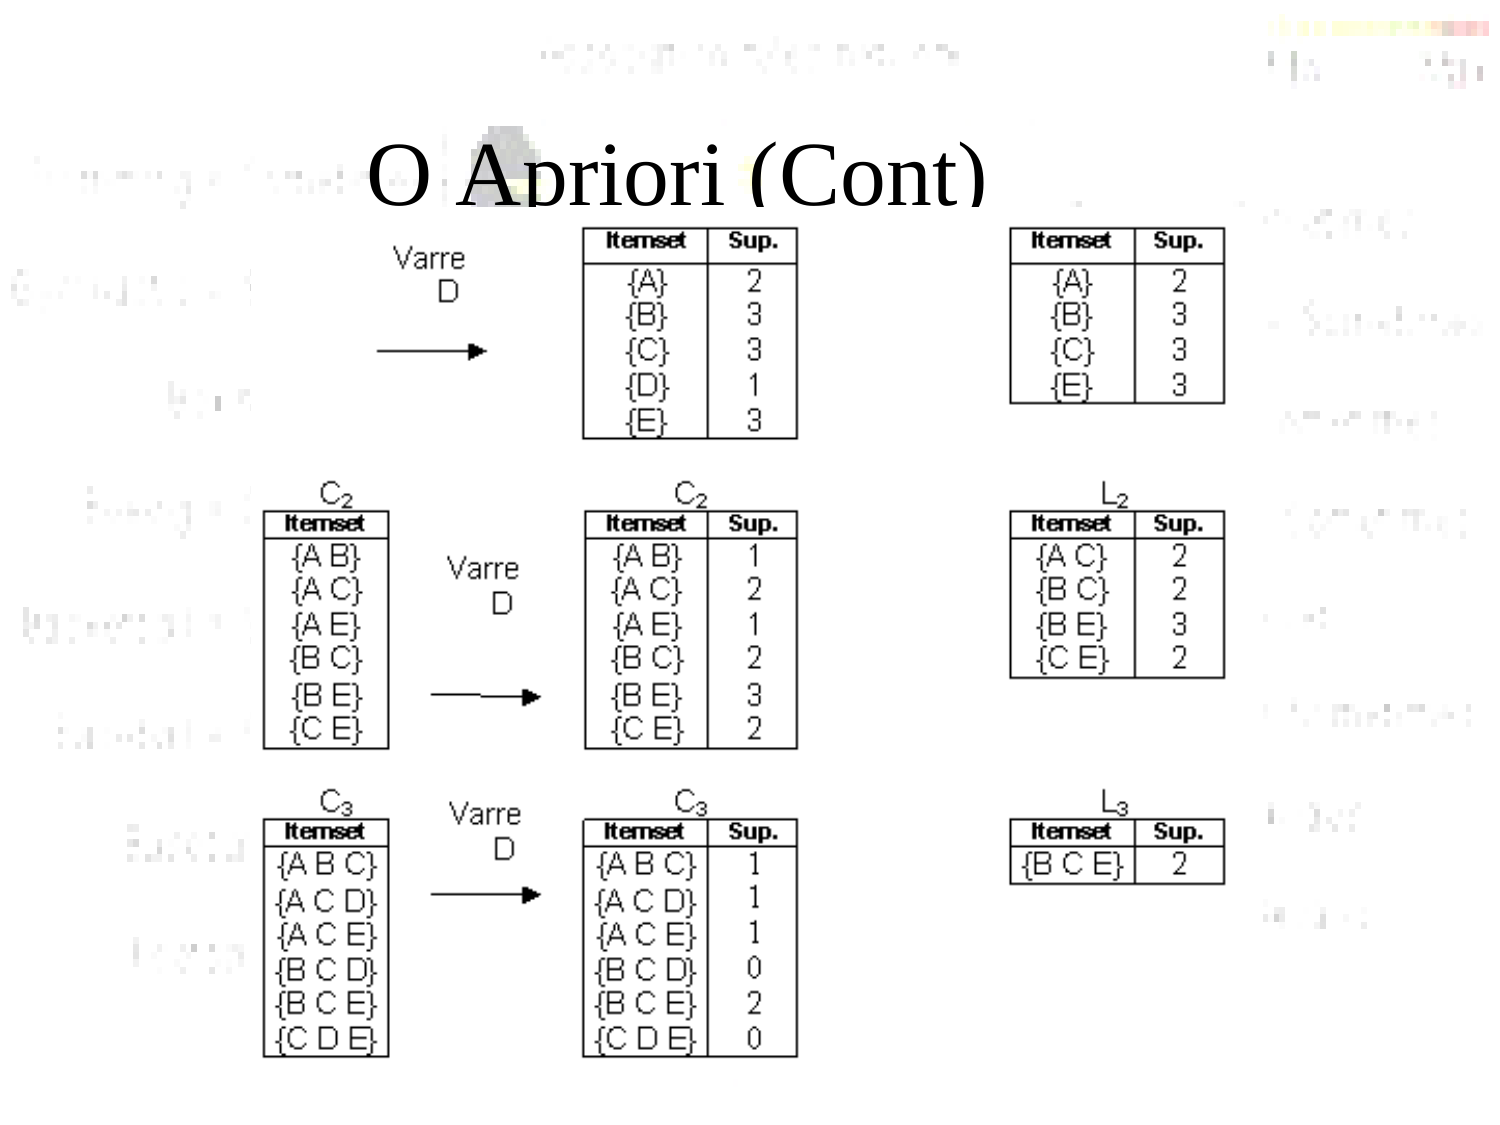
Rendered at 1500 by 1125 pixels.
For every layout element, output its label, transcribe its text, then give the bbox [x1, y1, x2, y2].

title O Apriori (Cont) [40, 74, 1316, 263]
chart [251, 208, 1263, 1079]
